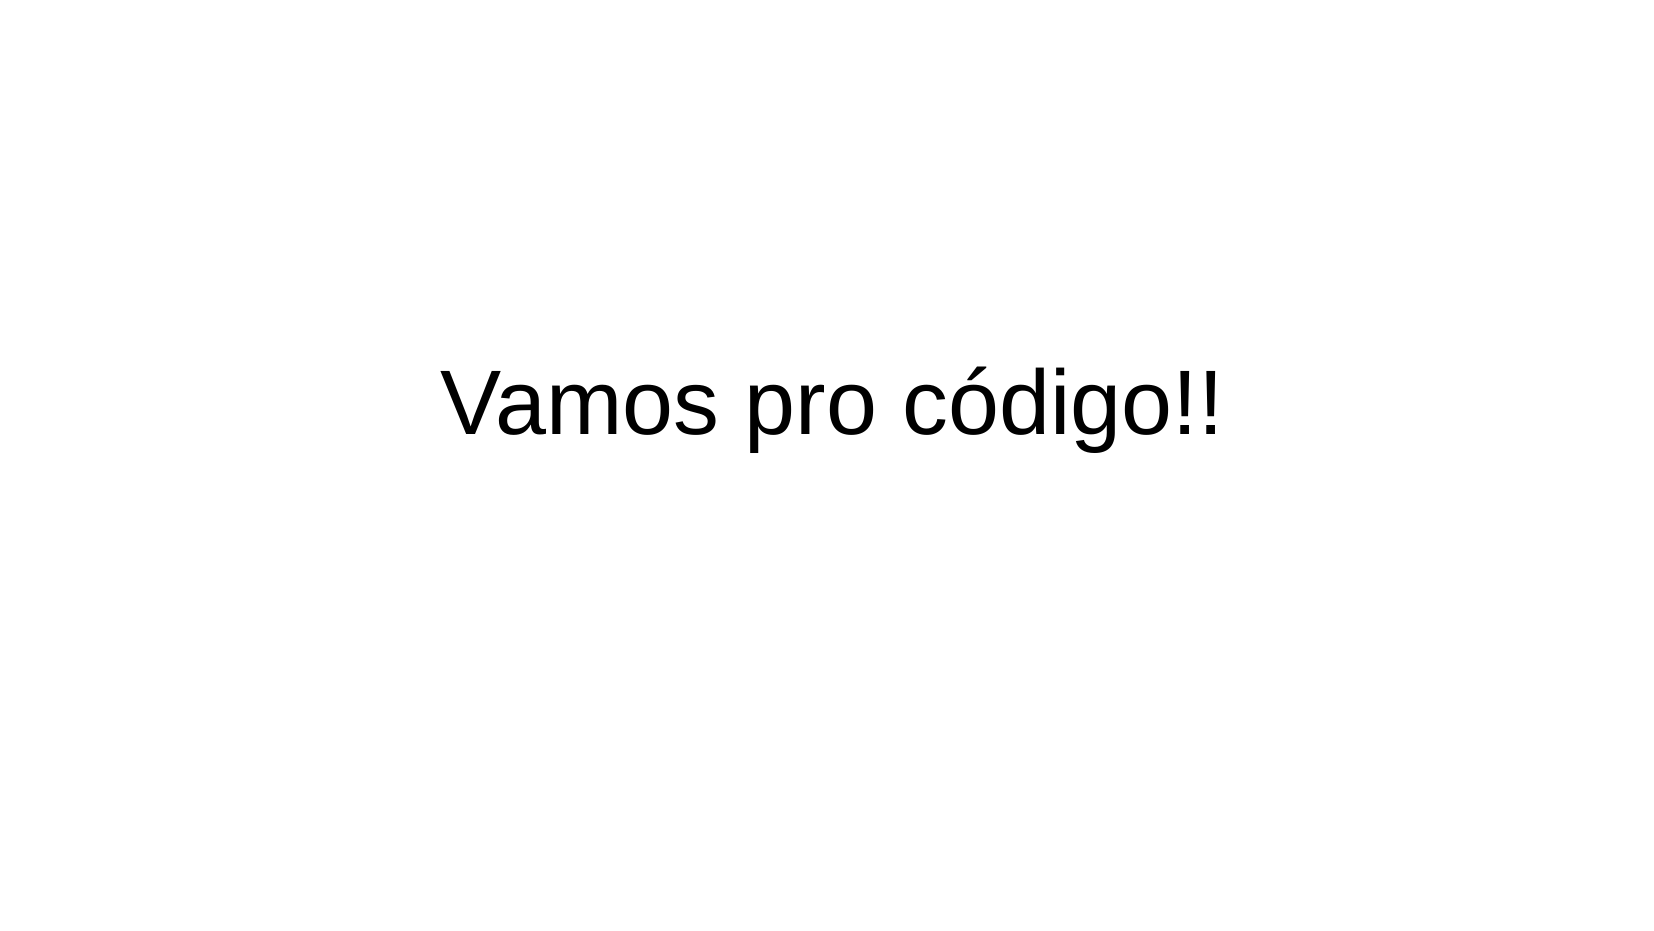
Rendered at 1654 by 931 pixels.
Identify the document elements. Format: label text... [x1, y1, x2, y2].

title Vamos pro código!! [88, 324, 1577, 481]
